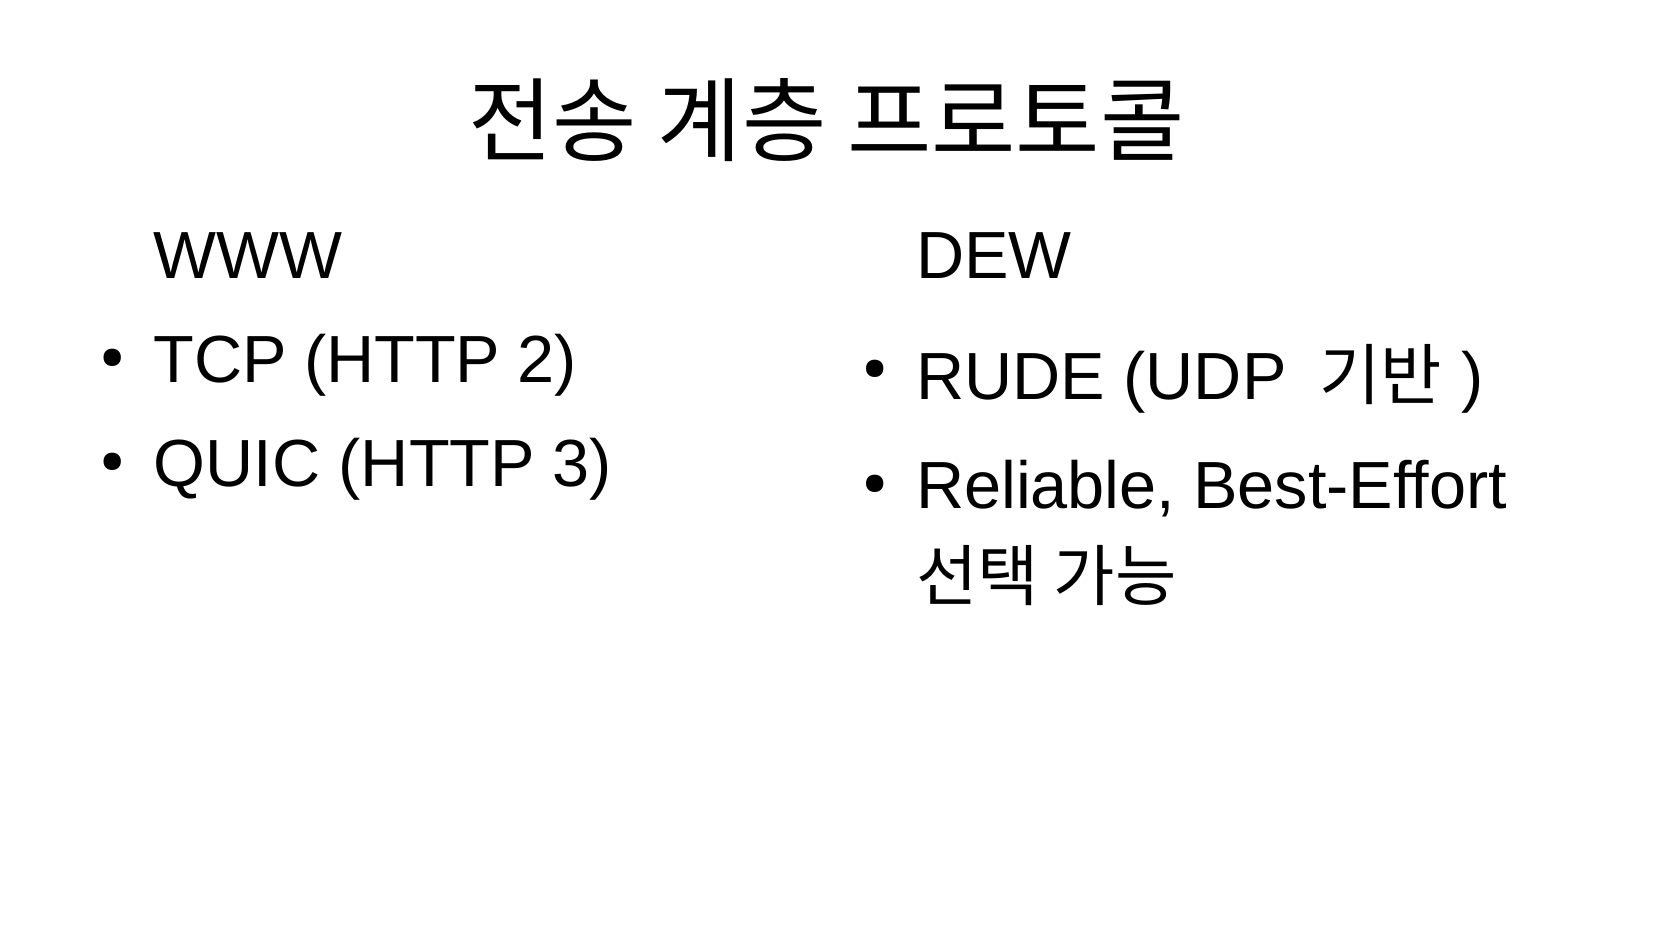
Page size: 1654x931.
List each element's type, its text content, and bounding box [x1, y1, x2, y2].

title 전송 계층 프로토콜 [82, 37, 1571, 193]
list DEW RUDE (UDP 기반) Reliable, Best-Effort 선택 가능 [845, 217, 1572, 758]
list WWW TCP (HTTP 2) QUIC (HTTP 3) [82, 217, 809, 758]
